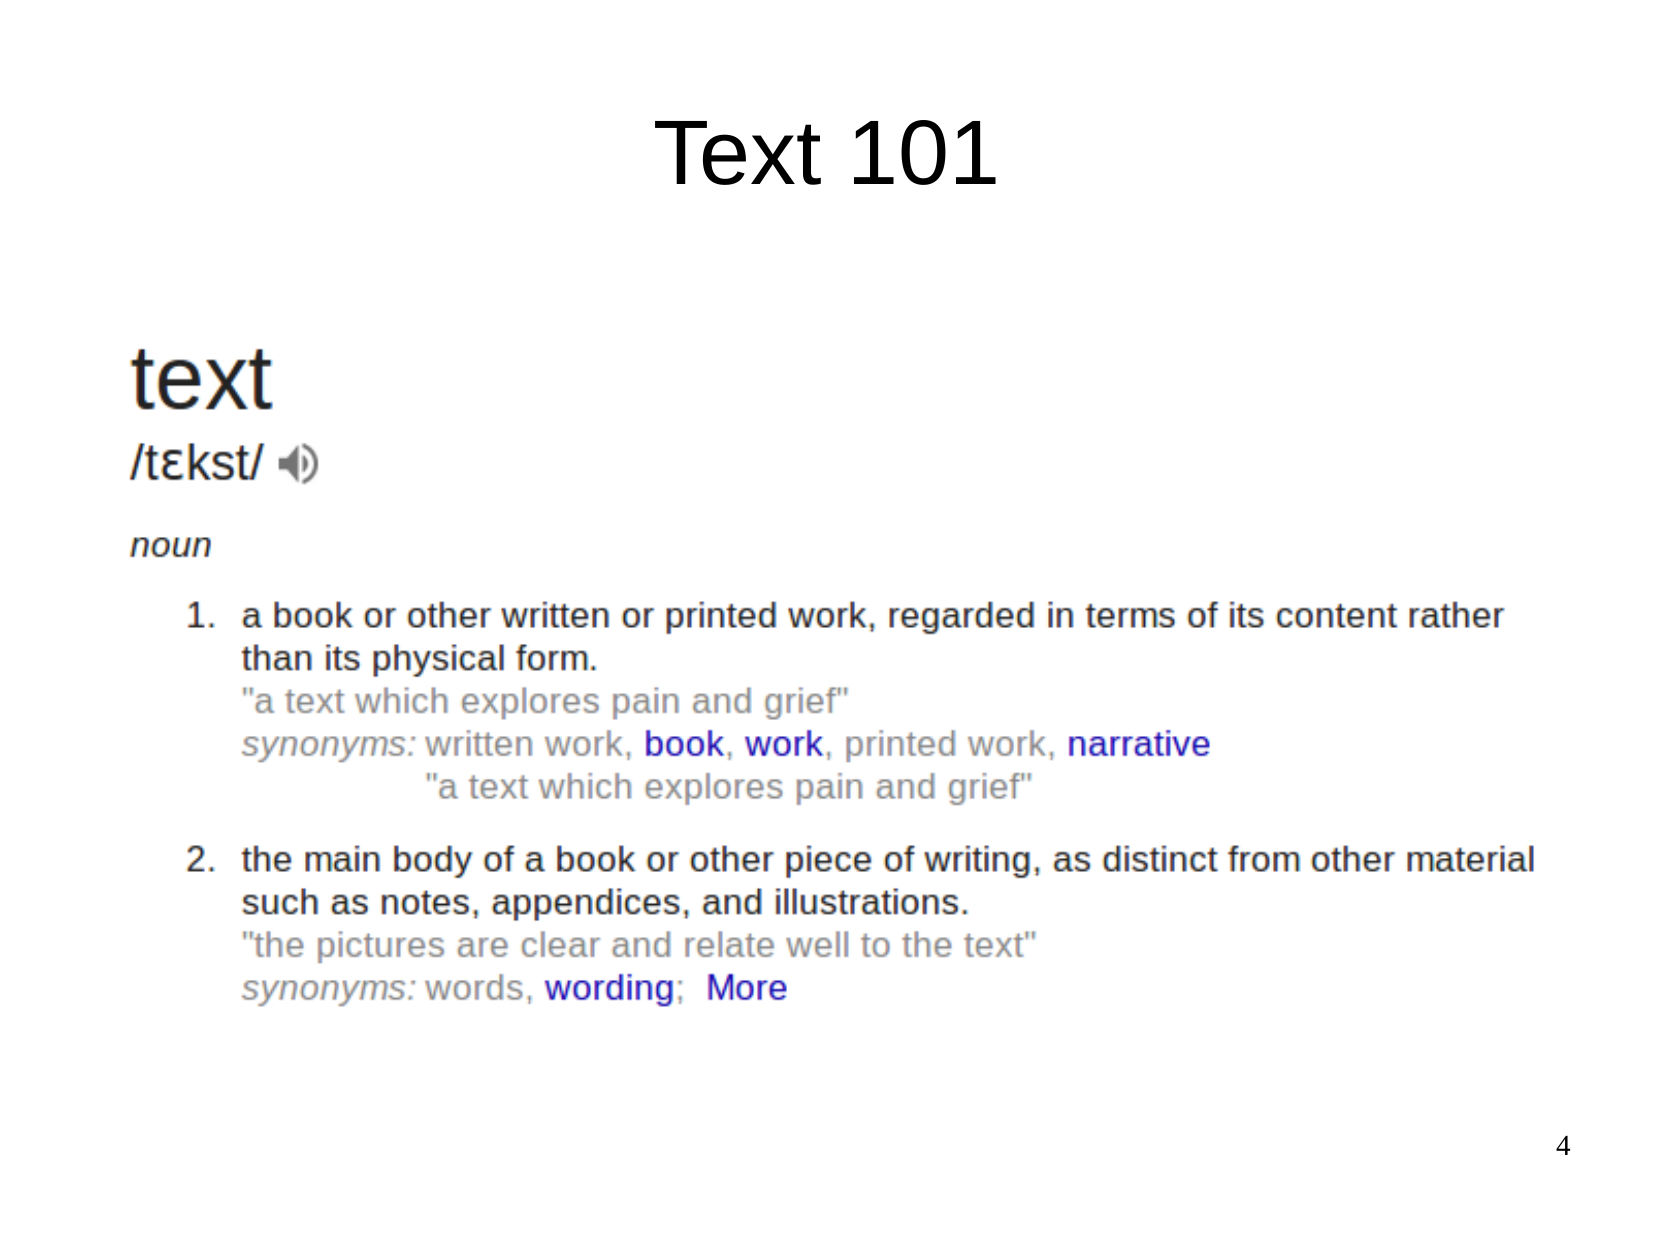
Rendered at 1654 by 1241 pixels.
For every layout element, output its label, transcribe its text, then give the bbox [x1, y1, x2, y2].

picture [108, 322, 1565, 1026]
title Text 101 [82, 49, 1571, 257]
